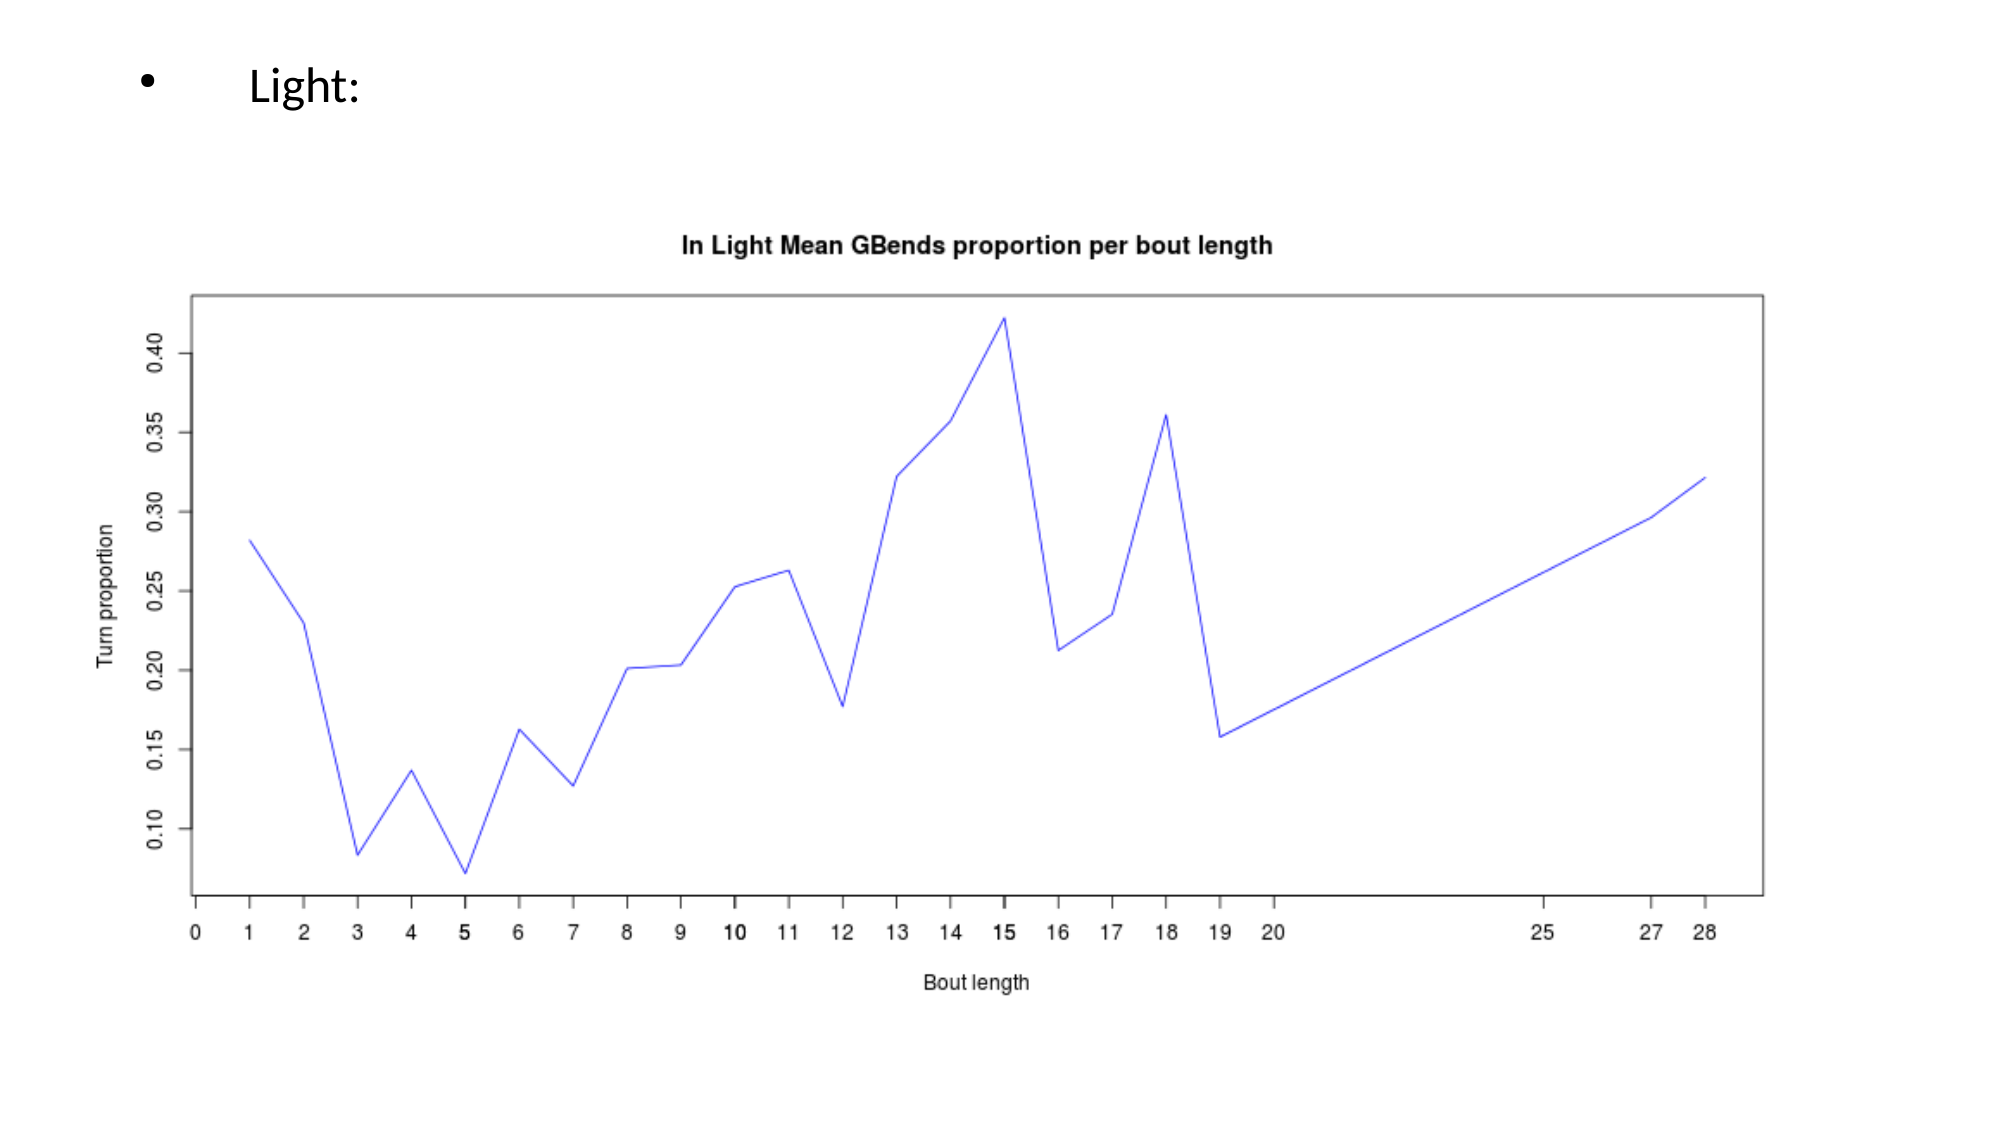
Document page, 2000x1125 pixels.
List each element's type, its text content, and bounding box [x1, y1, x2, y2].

picture [90, 194, 1816, 1023]
text_box Light: [0, 0, 2000, 946]
